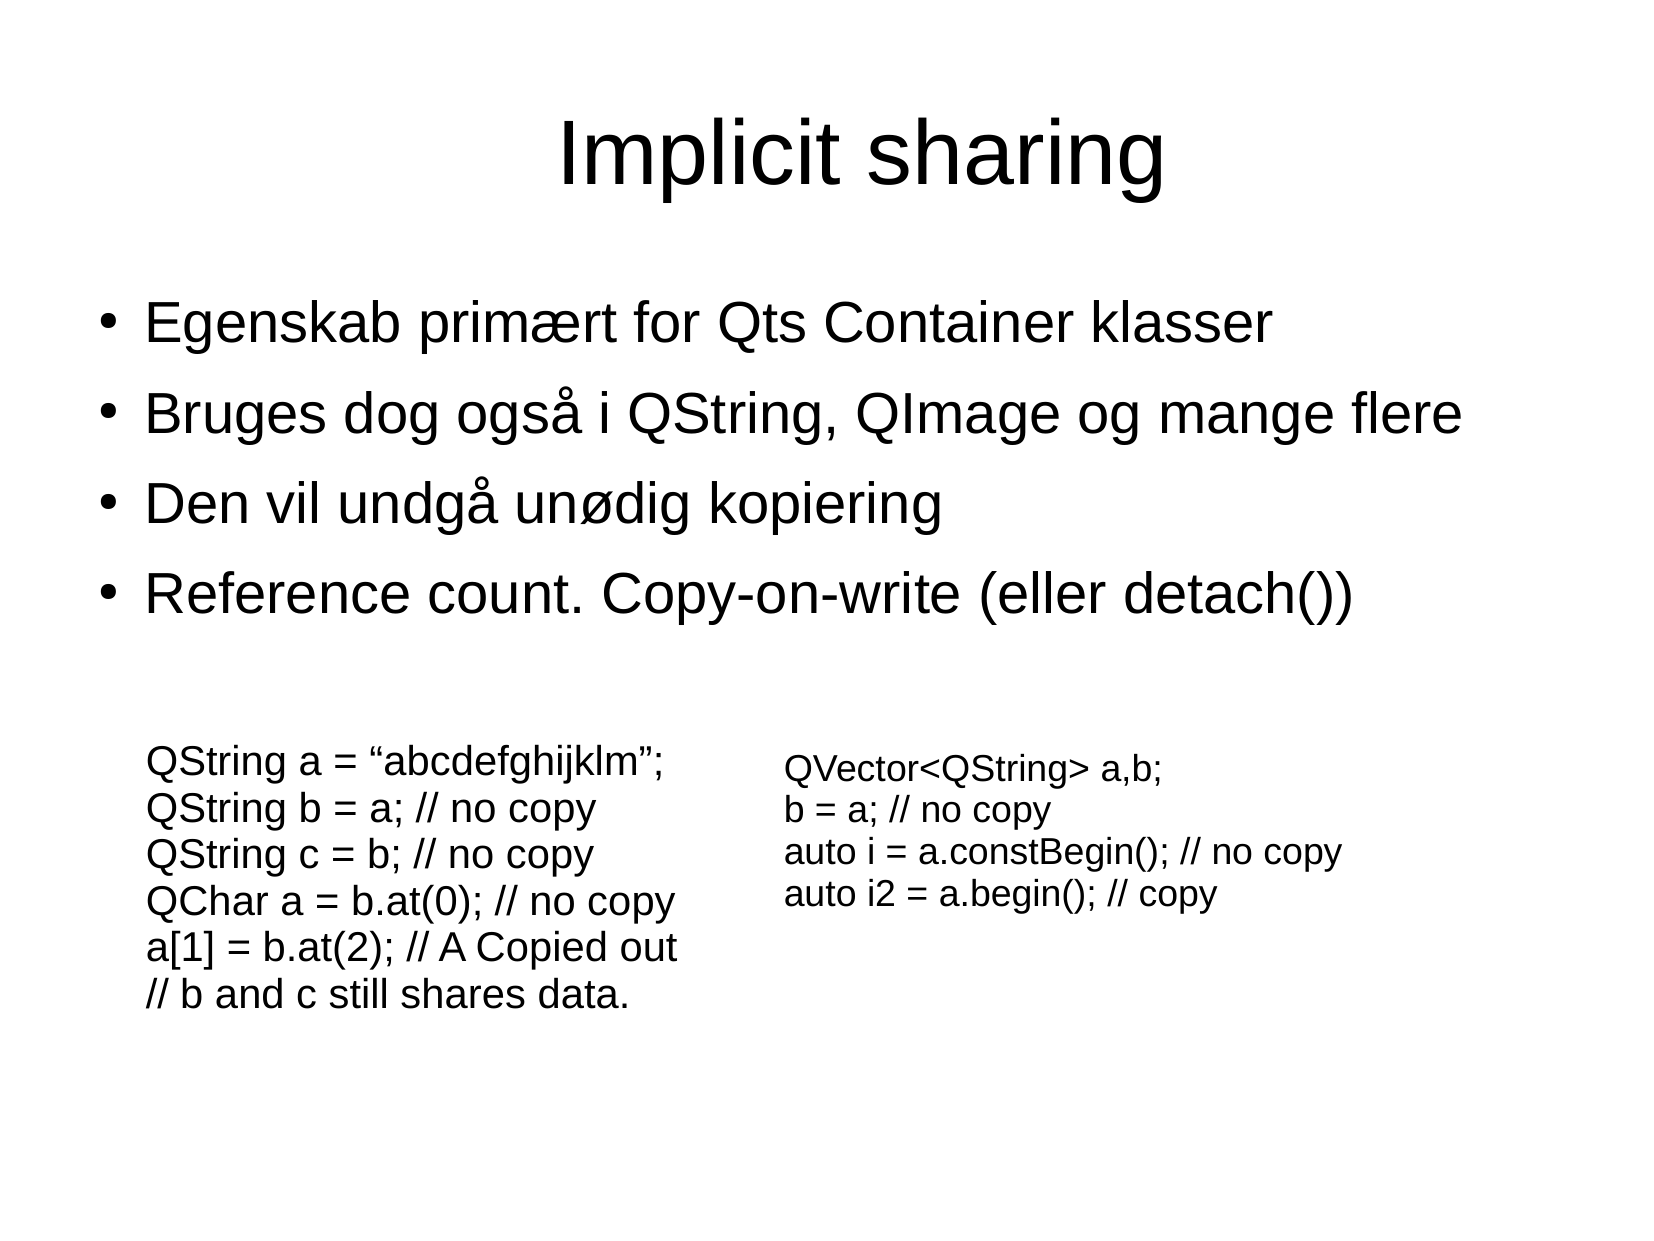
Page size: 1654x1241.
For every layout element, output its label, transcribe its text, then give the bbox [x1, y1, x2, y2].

list Egenskab primært for Qts Container klasser Bruges dog også i QString, QImage og mange flere Den vil undgå unødig kopiering Reference count. Copy-on-write (eller detach()) [82, 290, 1572, 634]
title Implicit sharing [82, 49, 1571, 257]
list QVector<QString> a,b; b = a; // no copy auto i = a.constBegin(); // no copy auto i2 = a.begin(); // copy [736, 705, 1572, 1009]
list QString a = “abcdefghijklm”; QString b = a; // no copy QString c = b; // no copy QChar a = b.at(0); // no copy a[1] = b.at(2); // A Copied out // b and c still shares data. [75, 645, 736, 1024]
